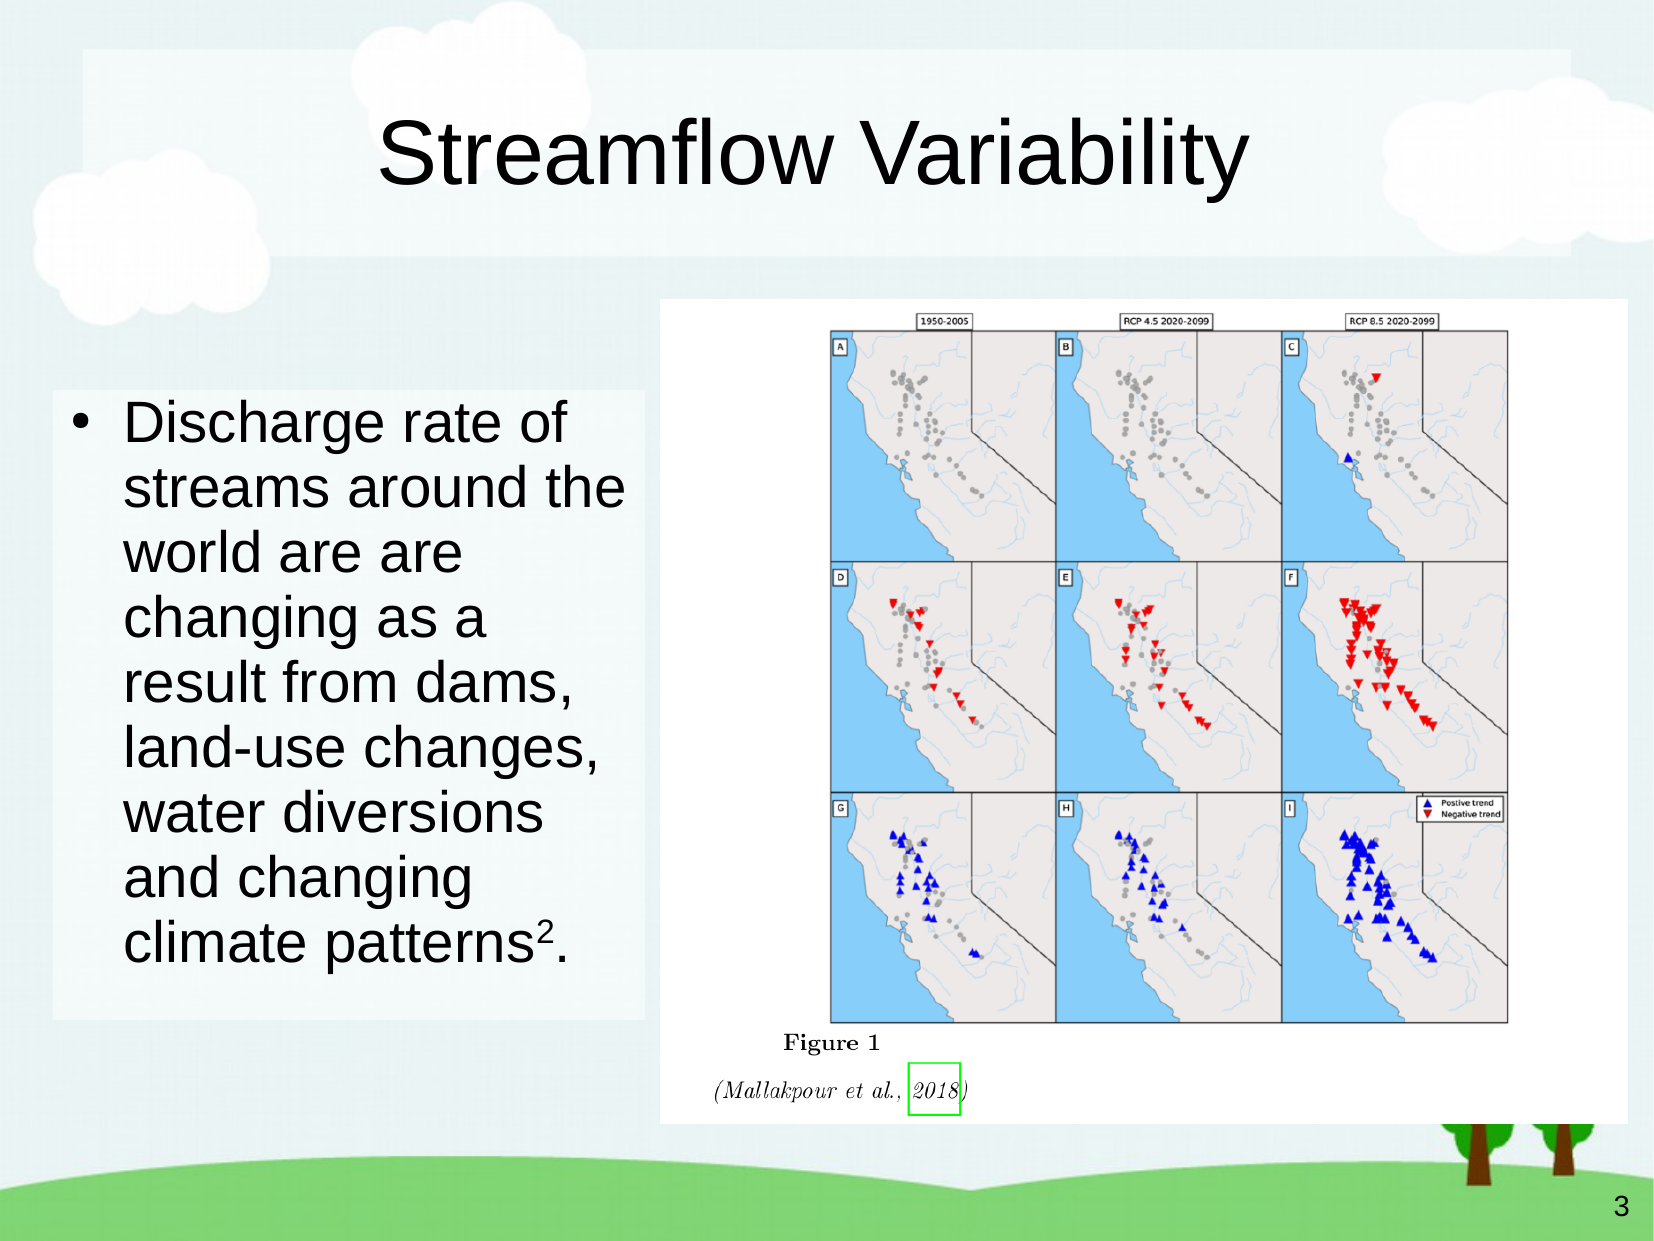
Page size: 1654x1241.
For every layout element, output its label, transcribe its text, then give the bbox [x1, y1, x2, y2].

list Discharge rate of streams around the world are are changing as a result from dams, land-use changes, water diversions and changing climate patterns2. [52, 390, 646, 1021]
picture [0, 0, 1654, 1241]
title Streamflow Variability [82, 49, 1571, 257]
